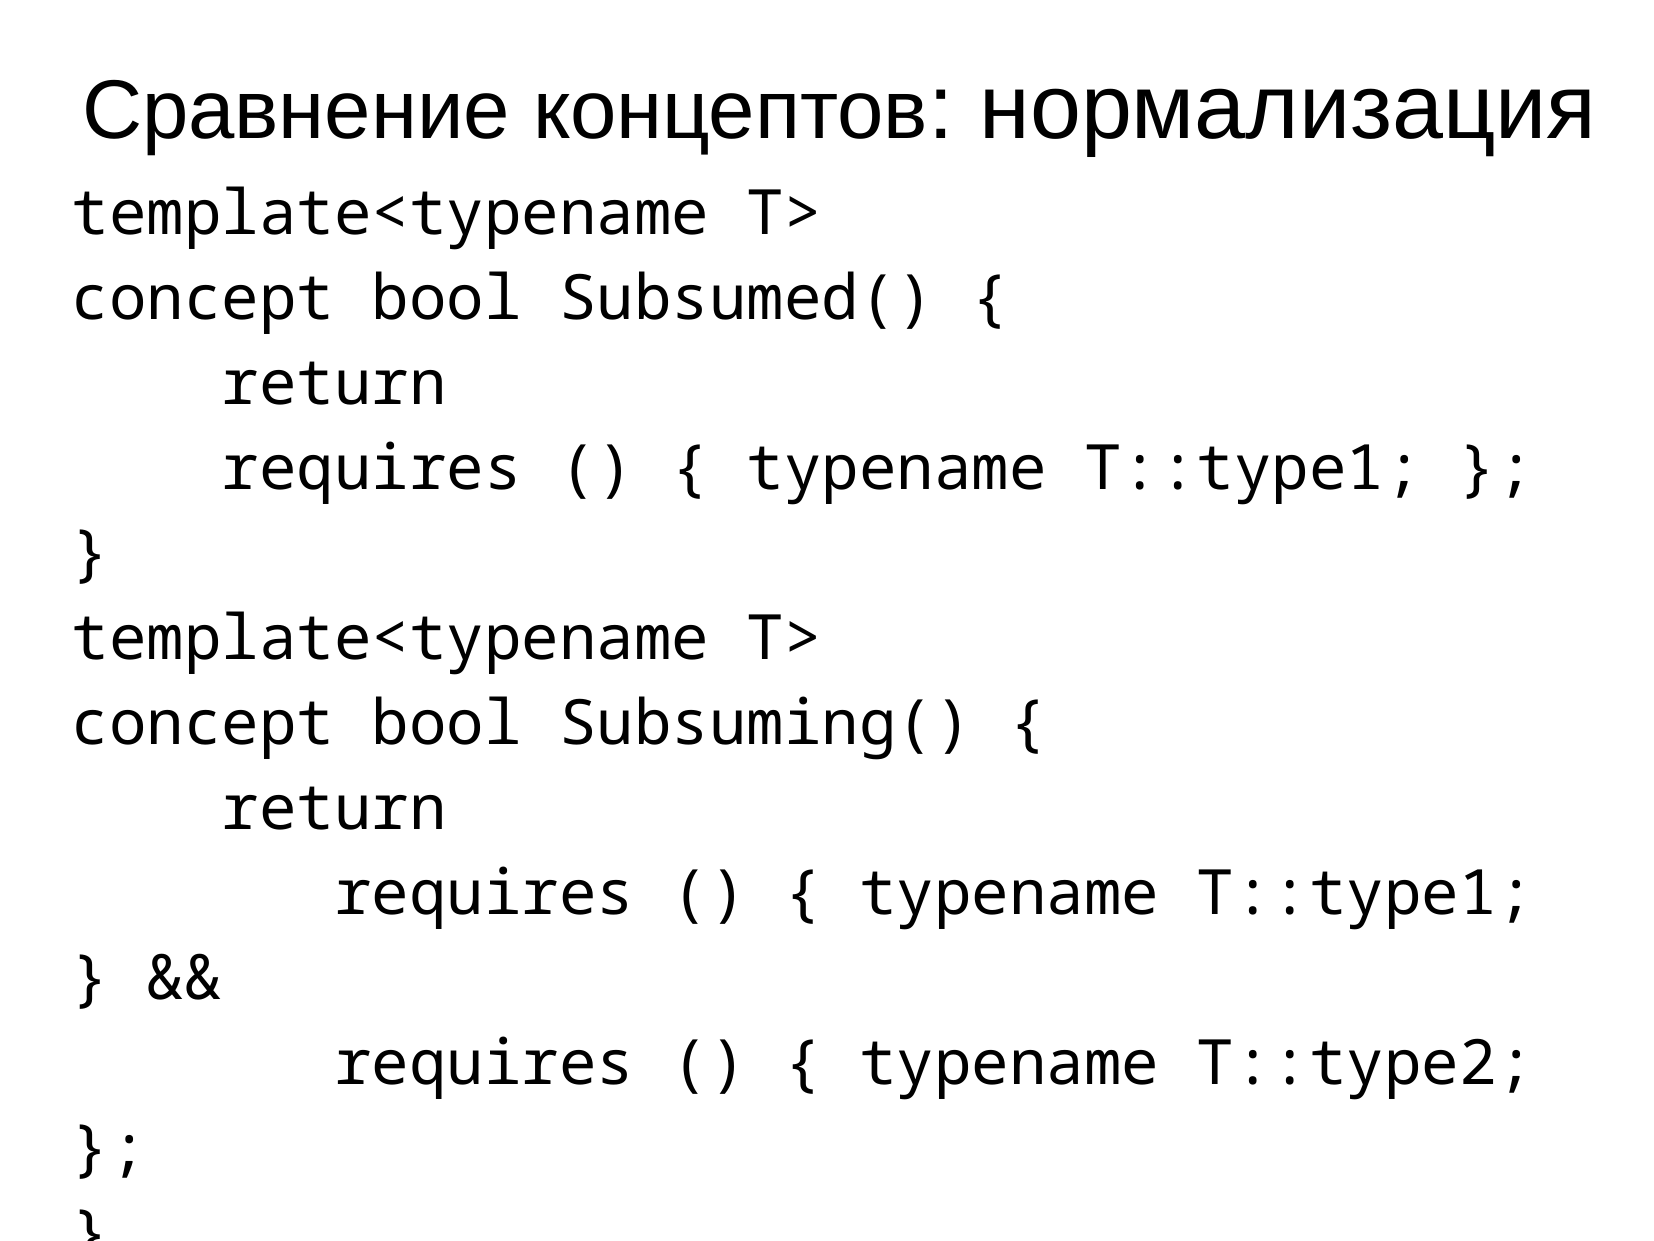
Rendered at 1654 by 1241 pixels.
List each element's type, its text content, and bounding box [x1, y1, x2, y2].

text_box template<typename T> concept bool Subsumed() { return requires () { typename T::type1; }; } template<typename T> concept bool Subsuming() { return requires () { typename T::type1; } && requires () { typename T::type2; }; } [71, 262, 1561, 1179]
title Сравнение концептов: нормализация [45, 2, 1636, 211]
